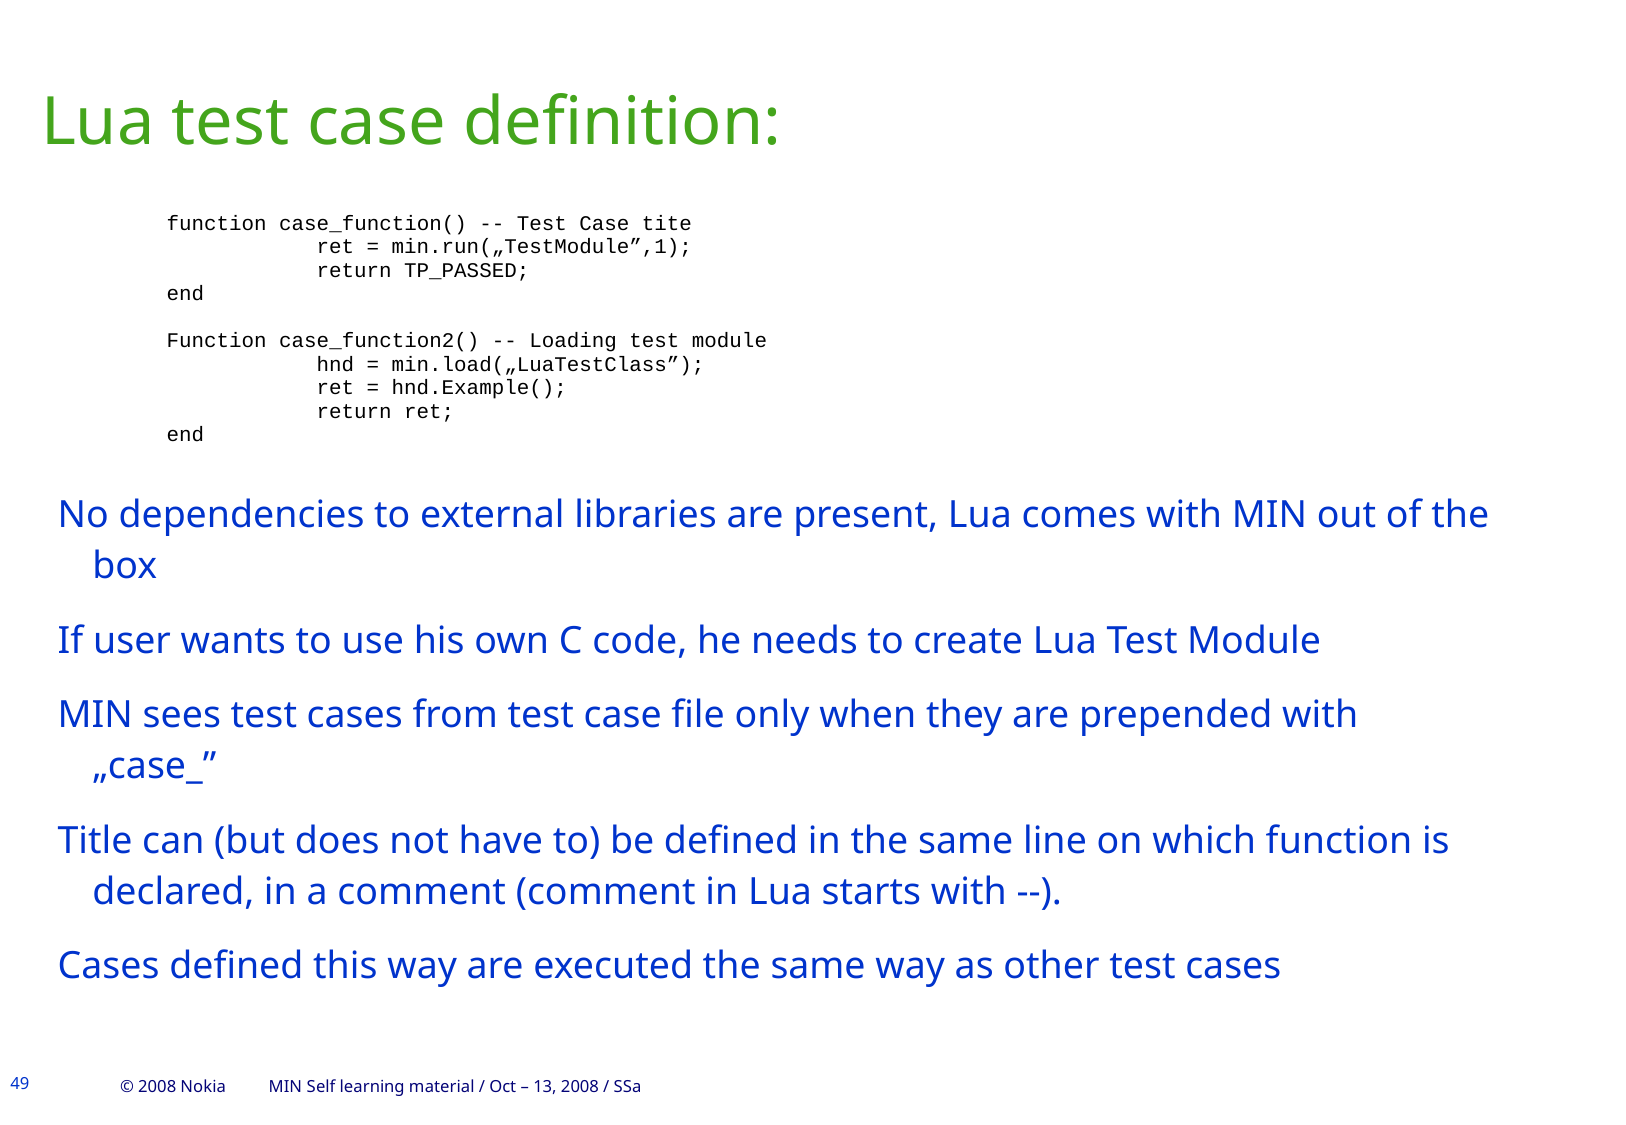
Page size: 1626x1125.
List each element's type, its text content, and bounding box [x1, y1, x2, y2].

list No dependencies to external libraries are present, Lua comes with MIN out of the box If user wants to use his own C code, he needs to create Lua Test Module MIN sees test cases from test case file only when they are prepended with „case_” Title can (but does not have to) be defined in the same line on which function is declared, in a comment (comment in Lua starts with --). Cases defined this way are executed the same way as other test cases [42, 480, 1506, 994]
title Lua test case definition: [41, 70, 1504, 174]
text_box function case_function() -- Test Case tite ret = min.run(„TestModule”,1); return TP_PASSED; end Function case_function2() -- Loading test module hnd = min.load(„LuaTestClass”); ret = hnd.Example(); return ret; end [151, 205, 817, 456]
